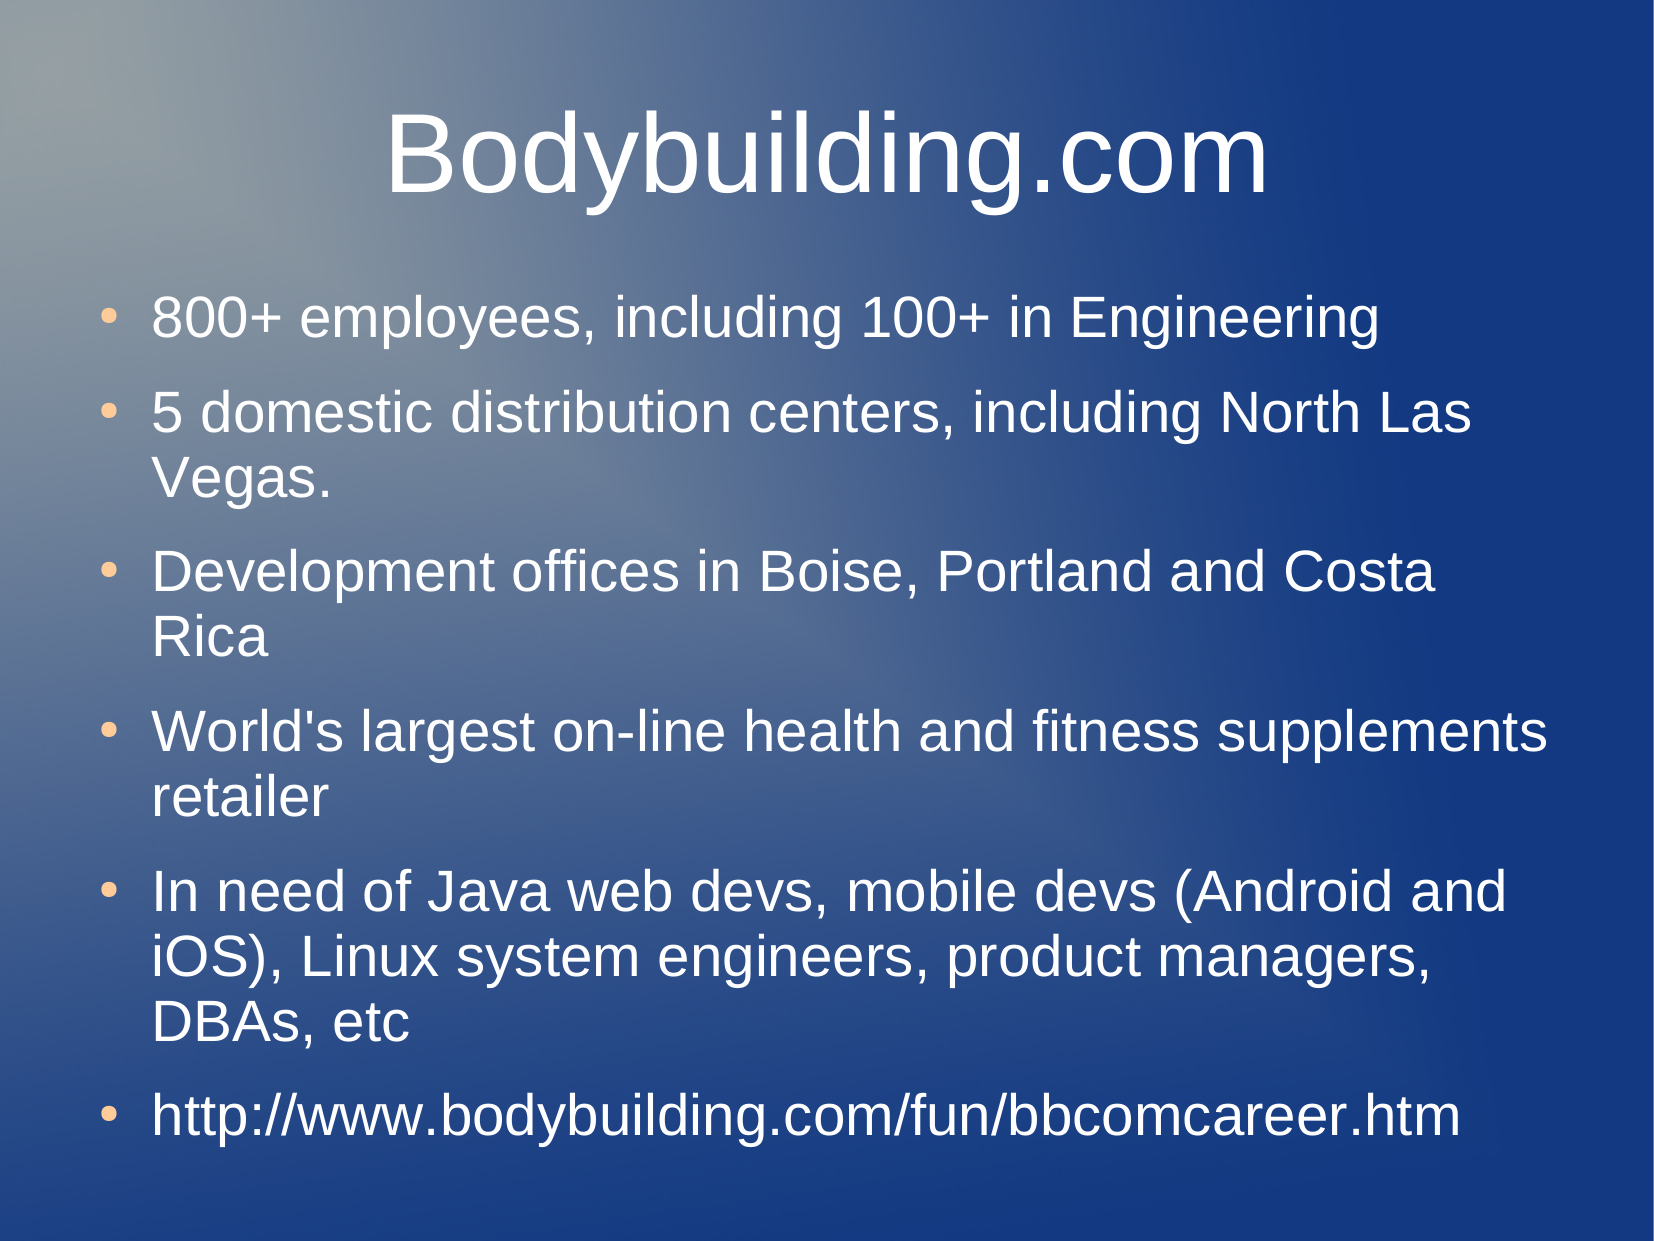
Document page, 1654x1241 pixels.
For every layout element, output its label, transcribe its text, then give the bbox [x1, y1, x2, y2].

list 800+ employees, including 100+ in Engineering 5 domestic distribution centers, including North Las Vegas. Development offices in Boise, Portland and Costa Rica World's largest on-line health and fitness supplements retailer In need of Java web devs, mobile devs (Android and iOS), Linux system engineers, product managers, DBAs, etc http://www.bodybuilding.com/fun/bbcomcareer.htm [80, 285, 1570, 1171]
picture [0, 0, 1654, 1241]
title Bodybuilding.com [82, 49, 1571, 257]
